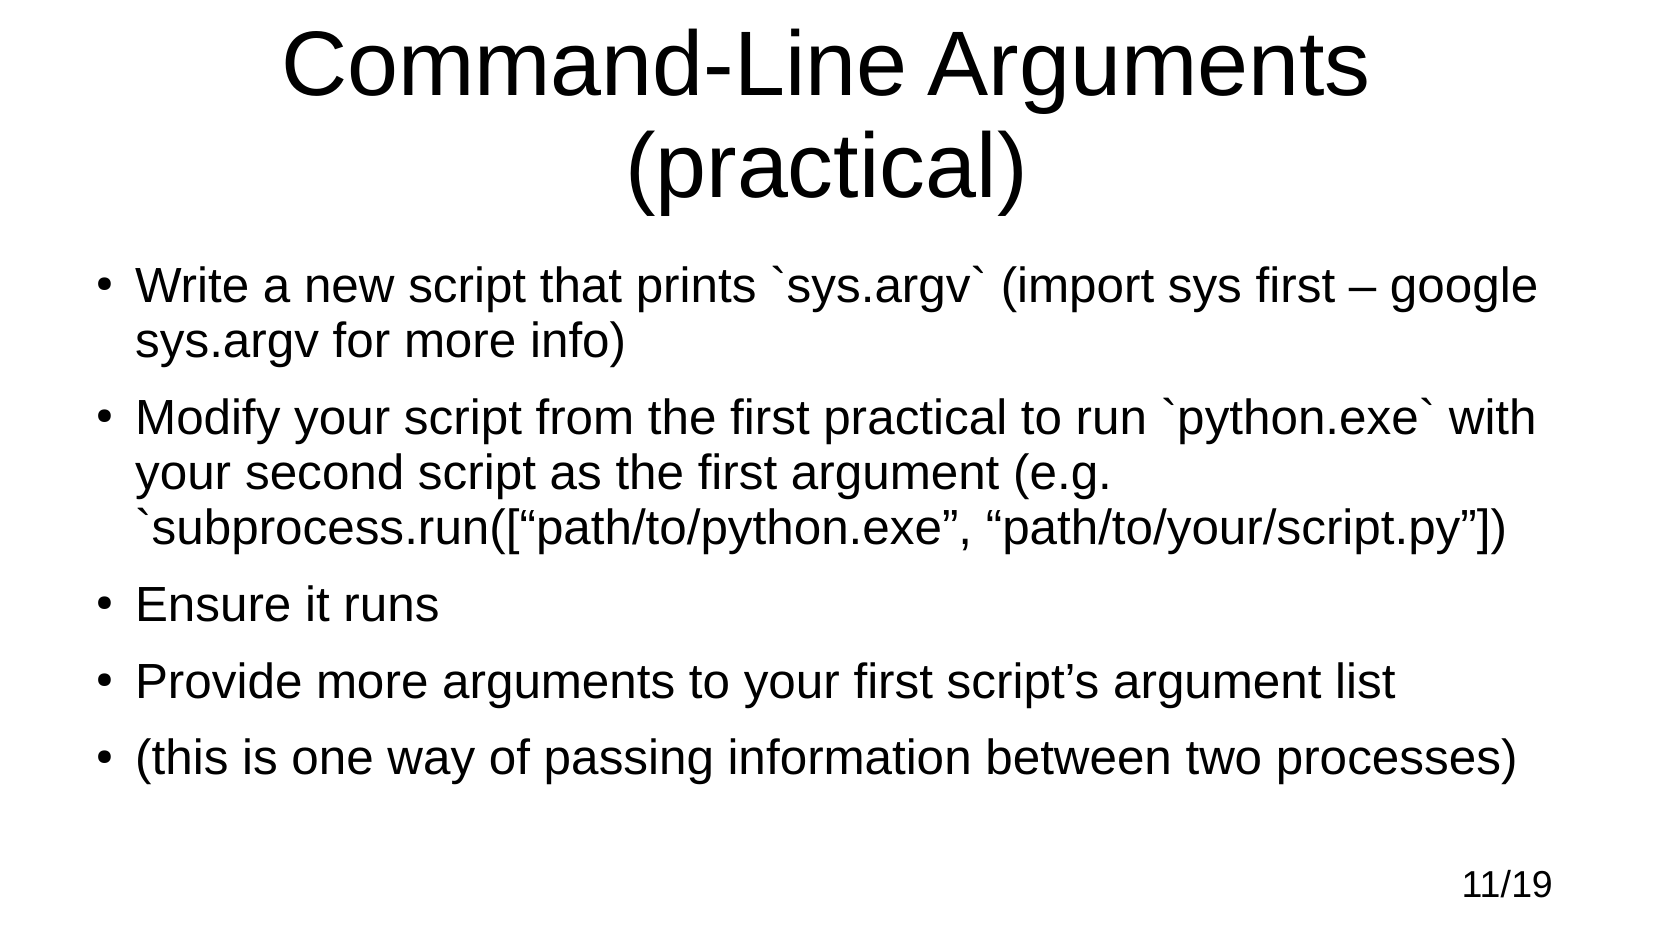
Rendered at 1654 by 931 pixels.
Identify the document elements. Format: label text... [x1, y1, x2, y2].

text_box <number>/19 [1446, 856, 1625, 931]
list Write a new script that prints `sys.argv` (import sys first – google sys.argv for more info) Modify your script from the first practical to run `python.exe` with your second script as the first argument (e.g. `subprocess.run([“path/to/python.exe”, “path/to/your/script.py”]) Ensure it runs Provide more arguments to your first script’s argument list (this is one way of passing information between two processes) [82, 257, 1571, 798]
title Command-Line Arguments (practical) [82, 12, 1571, 218]
